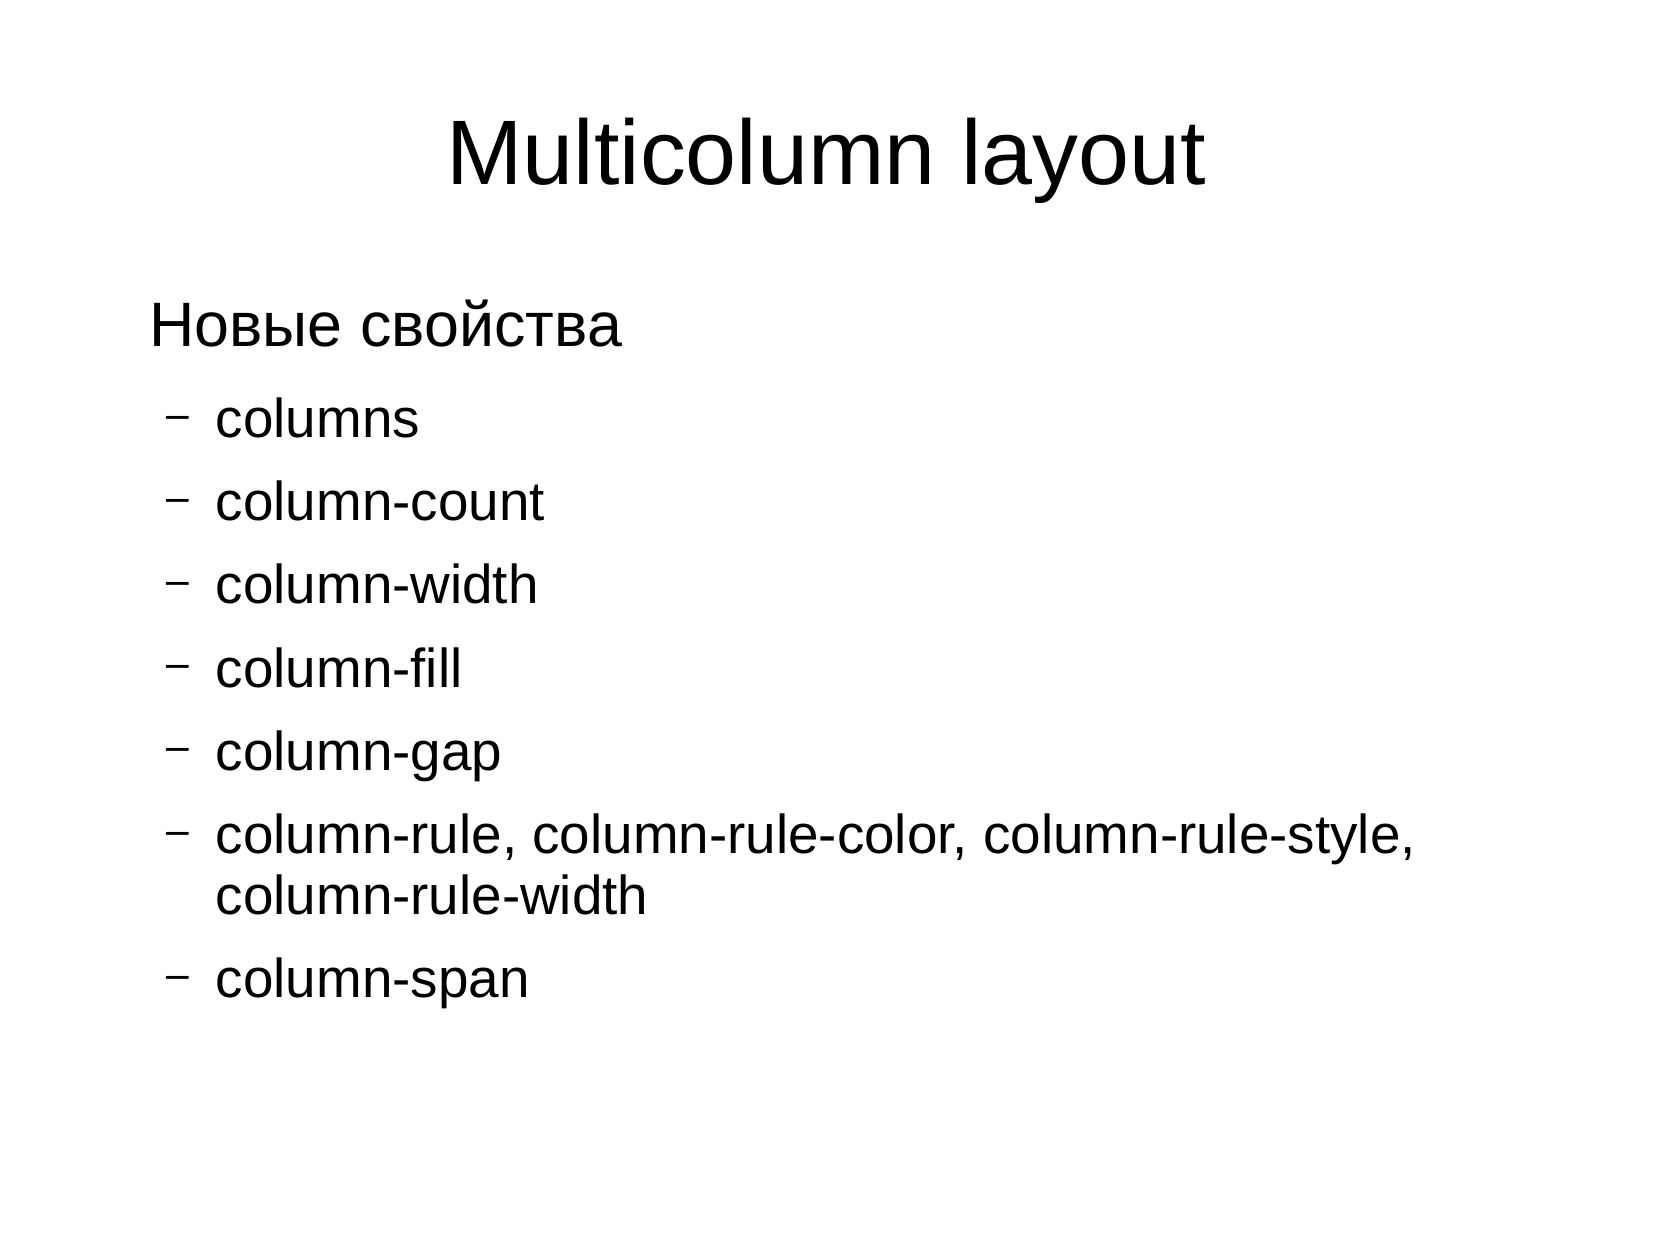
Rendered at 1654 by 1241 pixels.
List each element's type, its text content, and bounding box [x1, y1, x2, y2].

list Новые свойства columns column-count column-width column-fill column-gap column-rule, column-rule-color, column-rule-style, column-rule-width column-span [82, 290, 1571, 1010]
title Multicolumn layout [82, 49, 1571, 257]
